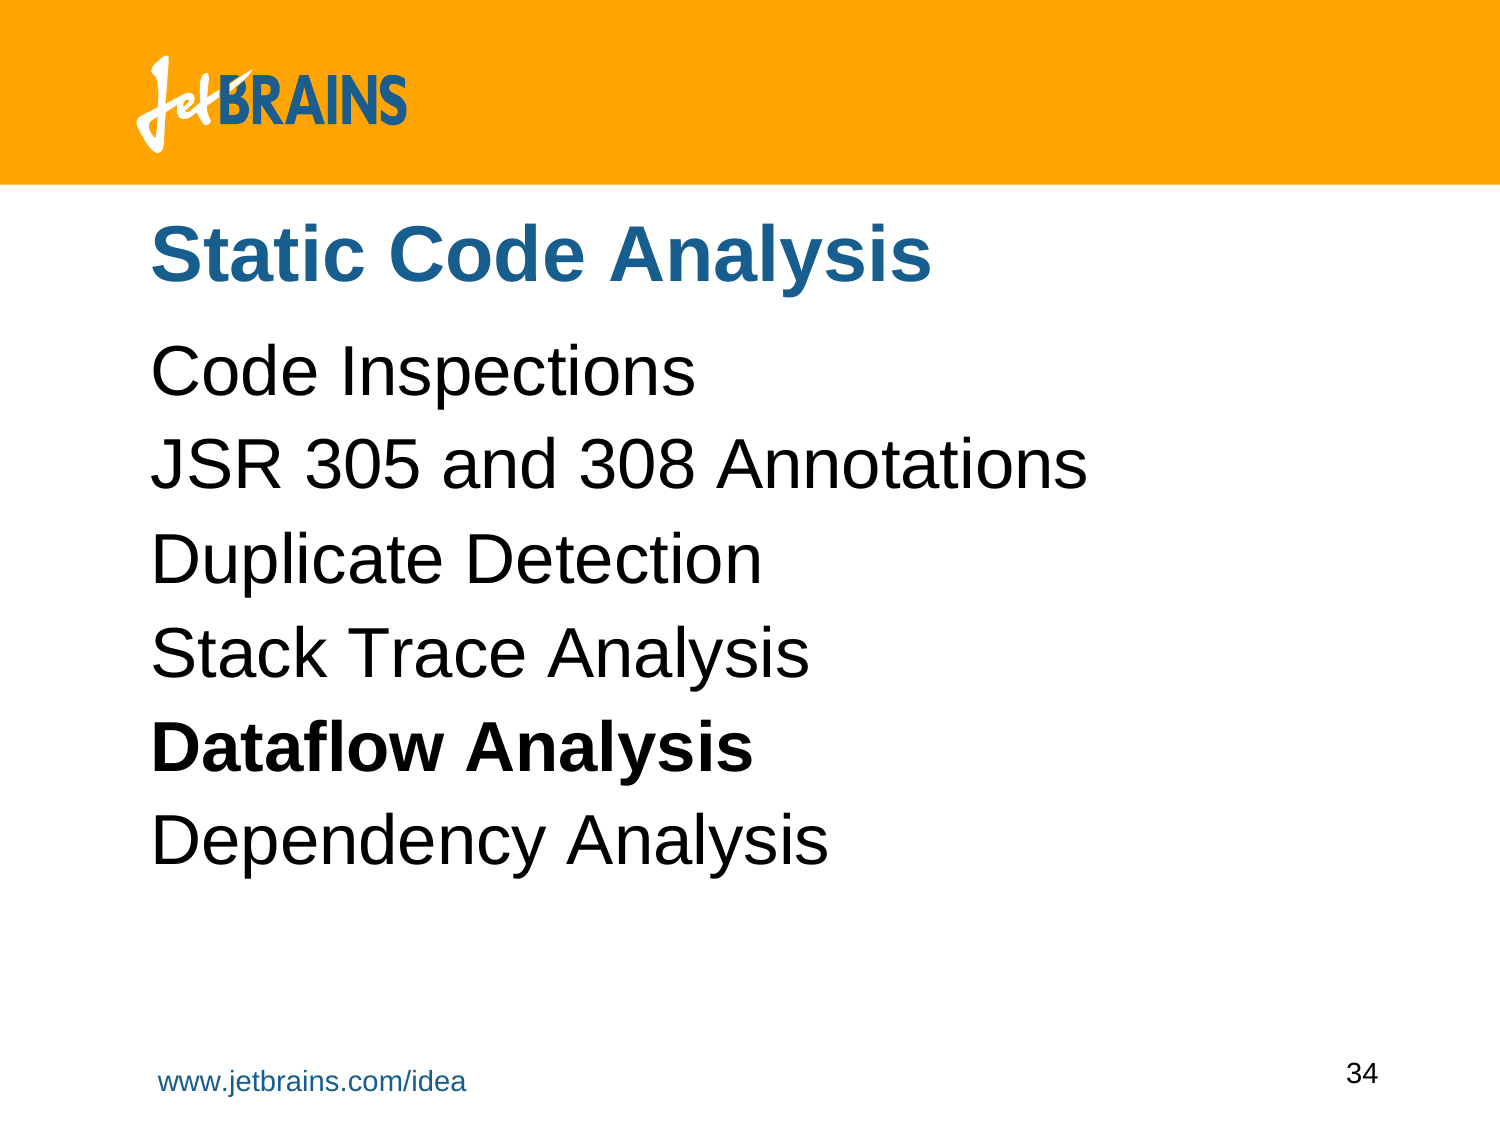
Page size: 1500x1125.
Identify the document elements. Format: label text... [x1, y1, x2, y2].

list Code Inspections JSR 305 and 308 Annotations Duplicate Detection Stack Trace Analysis Dataflow Analysis Dependency Analysis [135, 326, 1377, 1051]
title Static Code Analysis [135, 194, 1377, 305]
